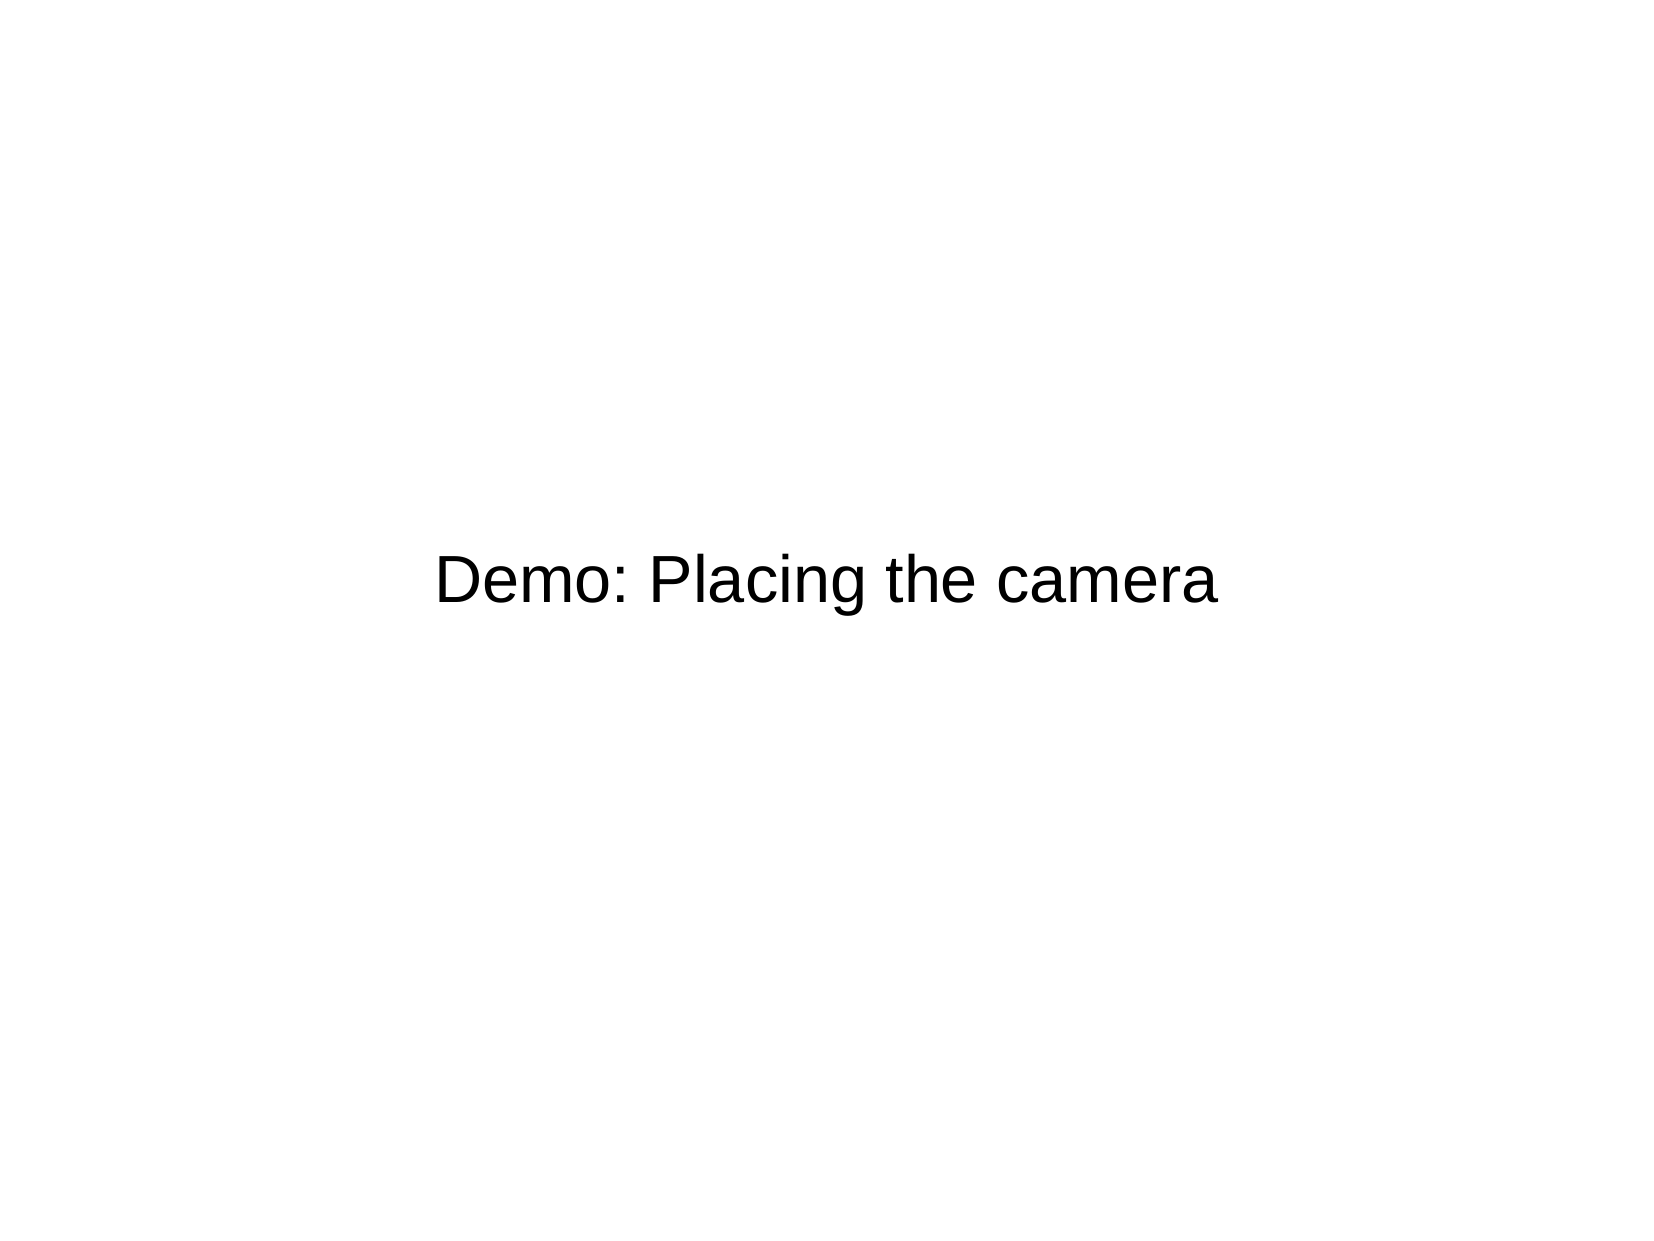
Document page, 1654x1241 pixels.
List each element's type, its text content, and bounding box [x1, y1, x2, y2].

subtitle Demo: Placing the camera [82, 49, 1571, 1109]
